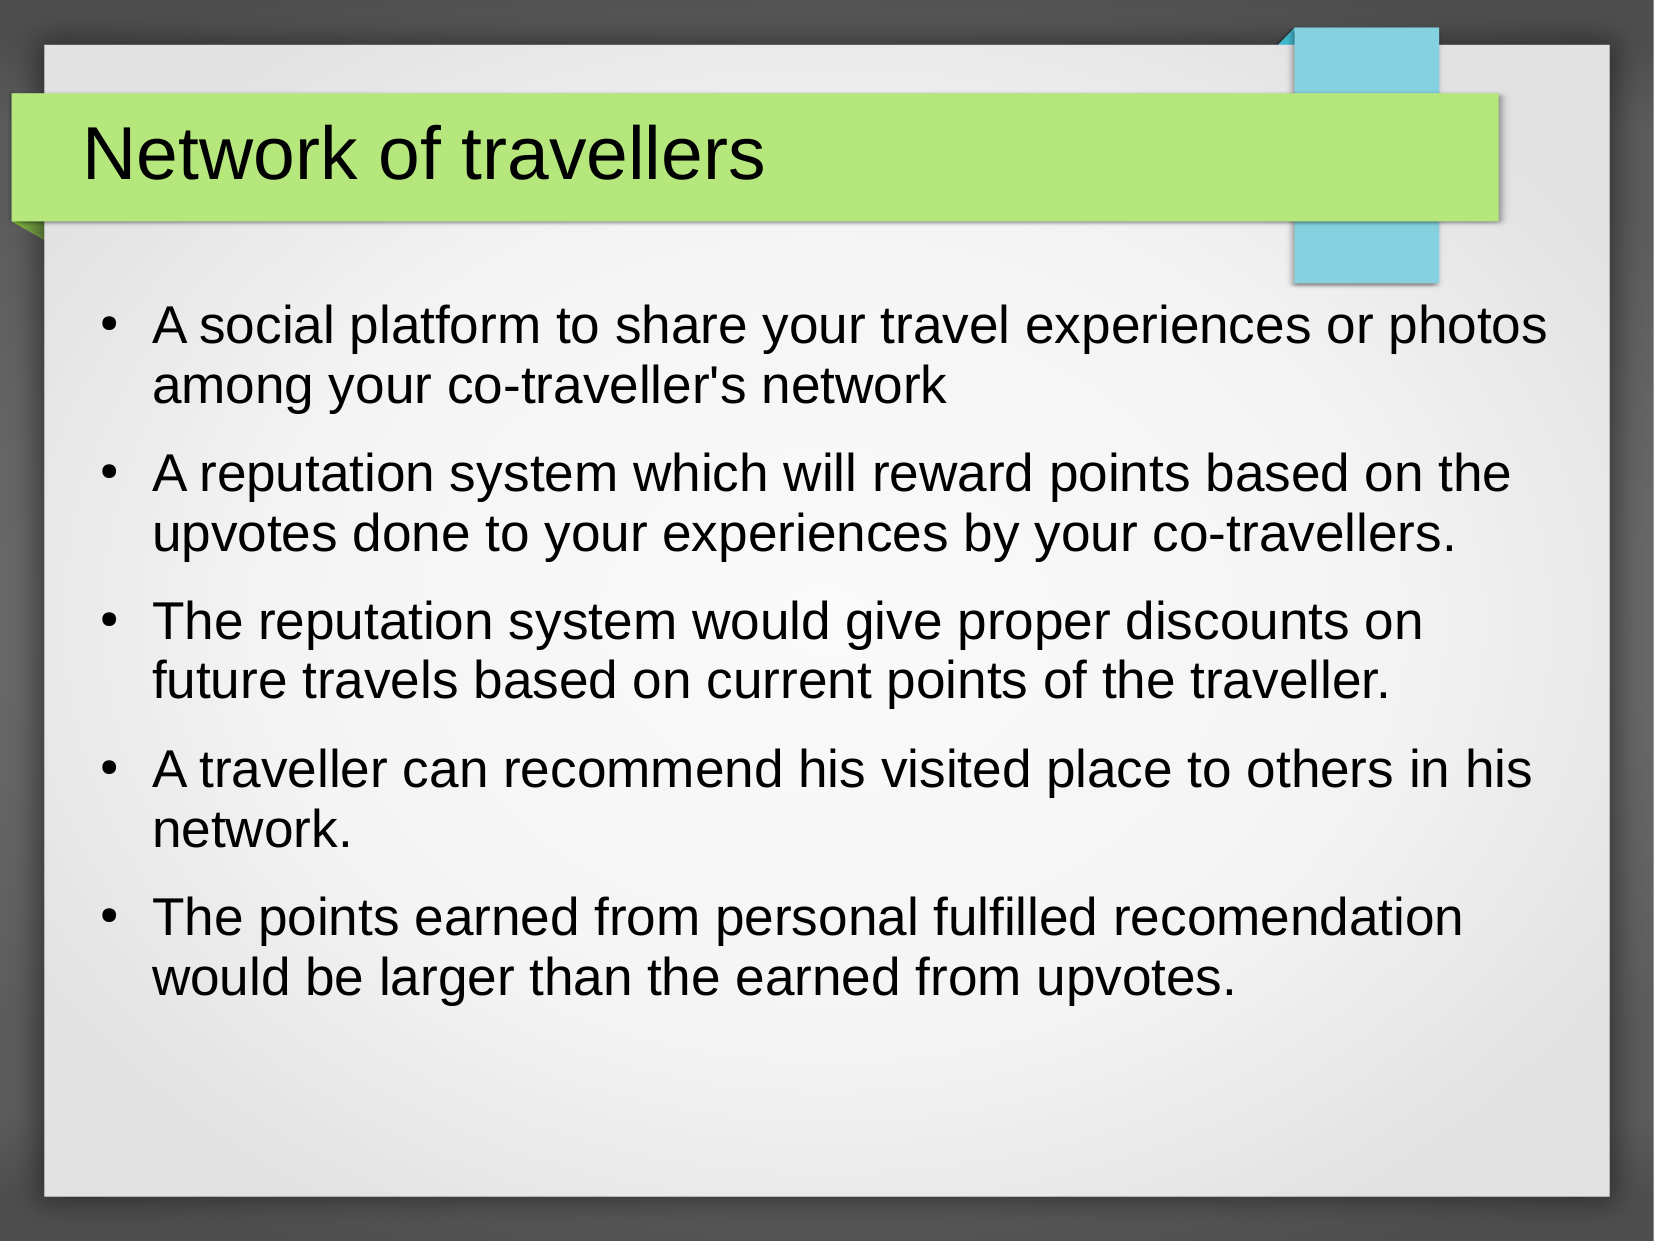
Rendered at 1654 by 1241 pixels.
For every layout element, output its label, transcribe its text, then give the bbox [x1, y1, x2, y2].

list A social platform to share your travel experiences or photos among your co-traveller's network A reputation system which will reward points based on the upvotes done to your experiences by your co-travellers. The reputation system would give proper discounts on future travels based on current points of the traveller. A traveller can recommend his visited place to others in his network. The points earned from personal fulfilled recomendation would be larger than the earned from upvotes. [82, 295, 1571, 1015]
picture [0, 0, 1654, 1241]
title Network of travellers [82, 94, 1264, 213]
